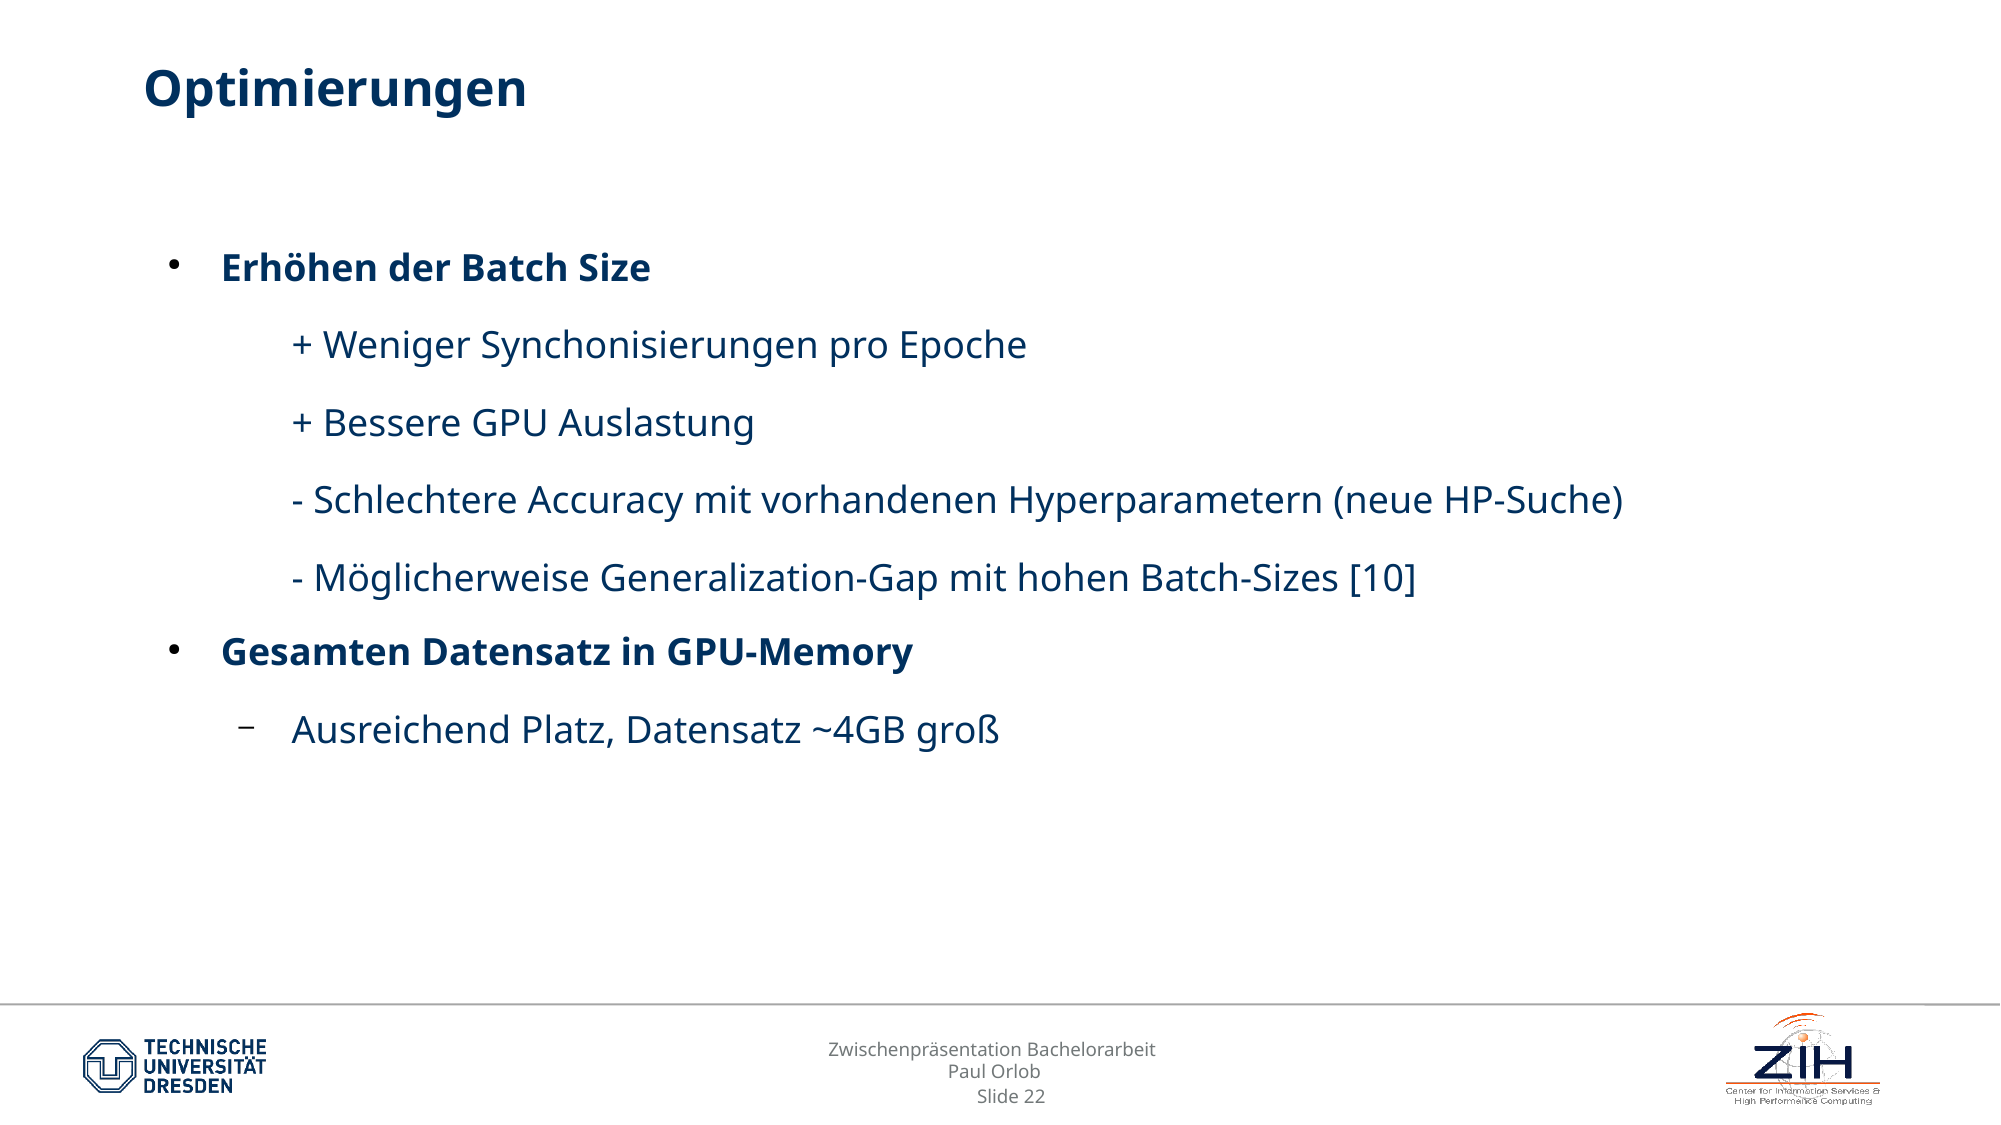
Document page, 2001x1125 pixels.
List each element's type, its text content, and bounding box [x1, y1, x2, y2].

list Erhöhen der Batch Size + Weniger Synchonisierungen pro Epoche + Bessere GPU Auslastung - Schlechtere Accuracy mit vorhandenen Hyperparametern (neue HP-Suche) - Möglicherweise Generalization-Gap mit hohen Batch-Sizes [10] Gesamten Datensatz in GPU-Memory Ausreichend Platz, Datensatz ~4GB groß [150, 243, 1720, 957]
title Optimierungen [143, 56, 1880, 169]
picture [1726, 1013, 1880, 1105]
picture [83, 1039, 266, 1093]
